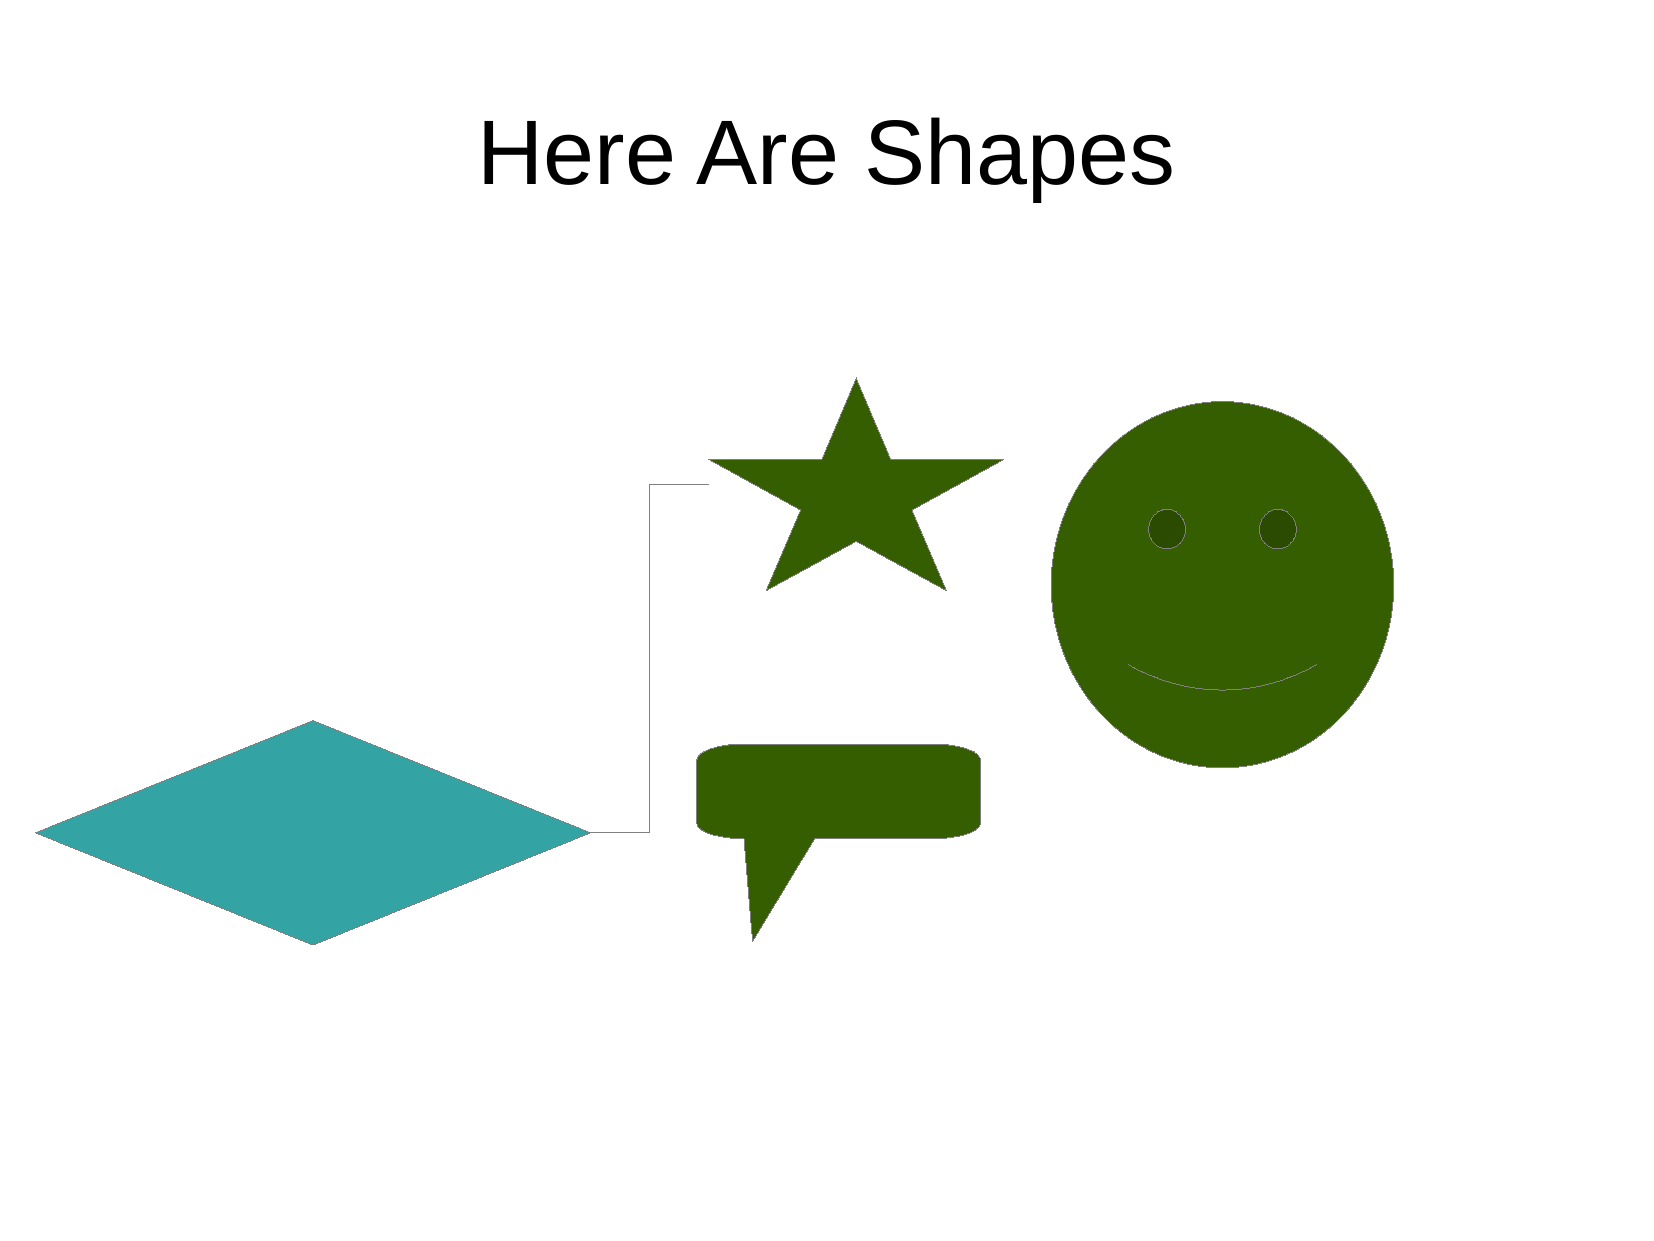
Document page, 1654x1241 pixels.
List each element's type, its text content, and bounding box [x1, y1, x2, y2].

text_box [1051, 401, 1394, 768]
text_box [696, 744, 981, 942]
title Here Are Shapes [82, 49, 1571, 257]
text_box [35, 720, 590, 945]
text_box [708, 377, 1004, 591]
